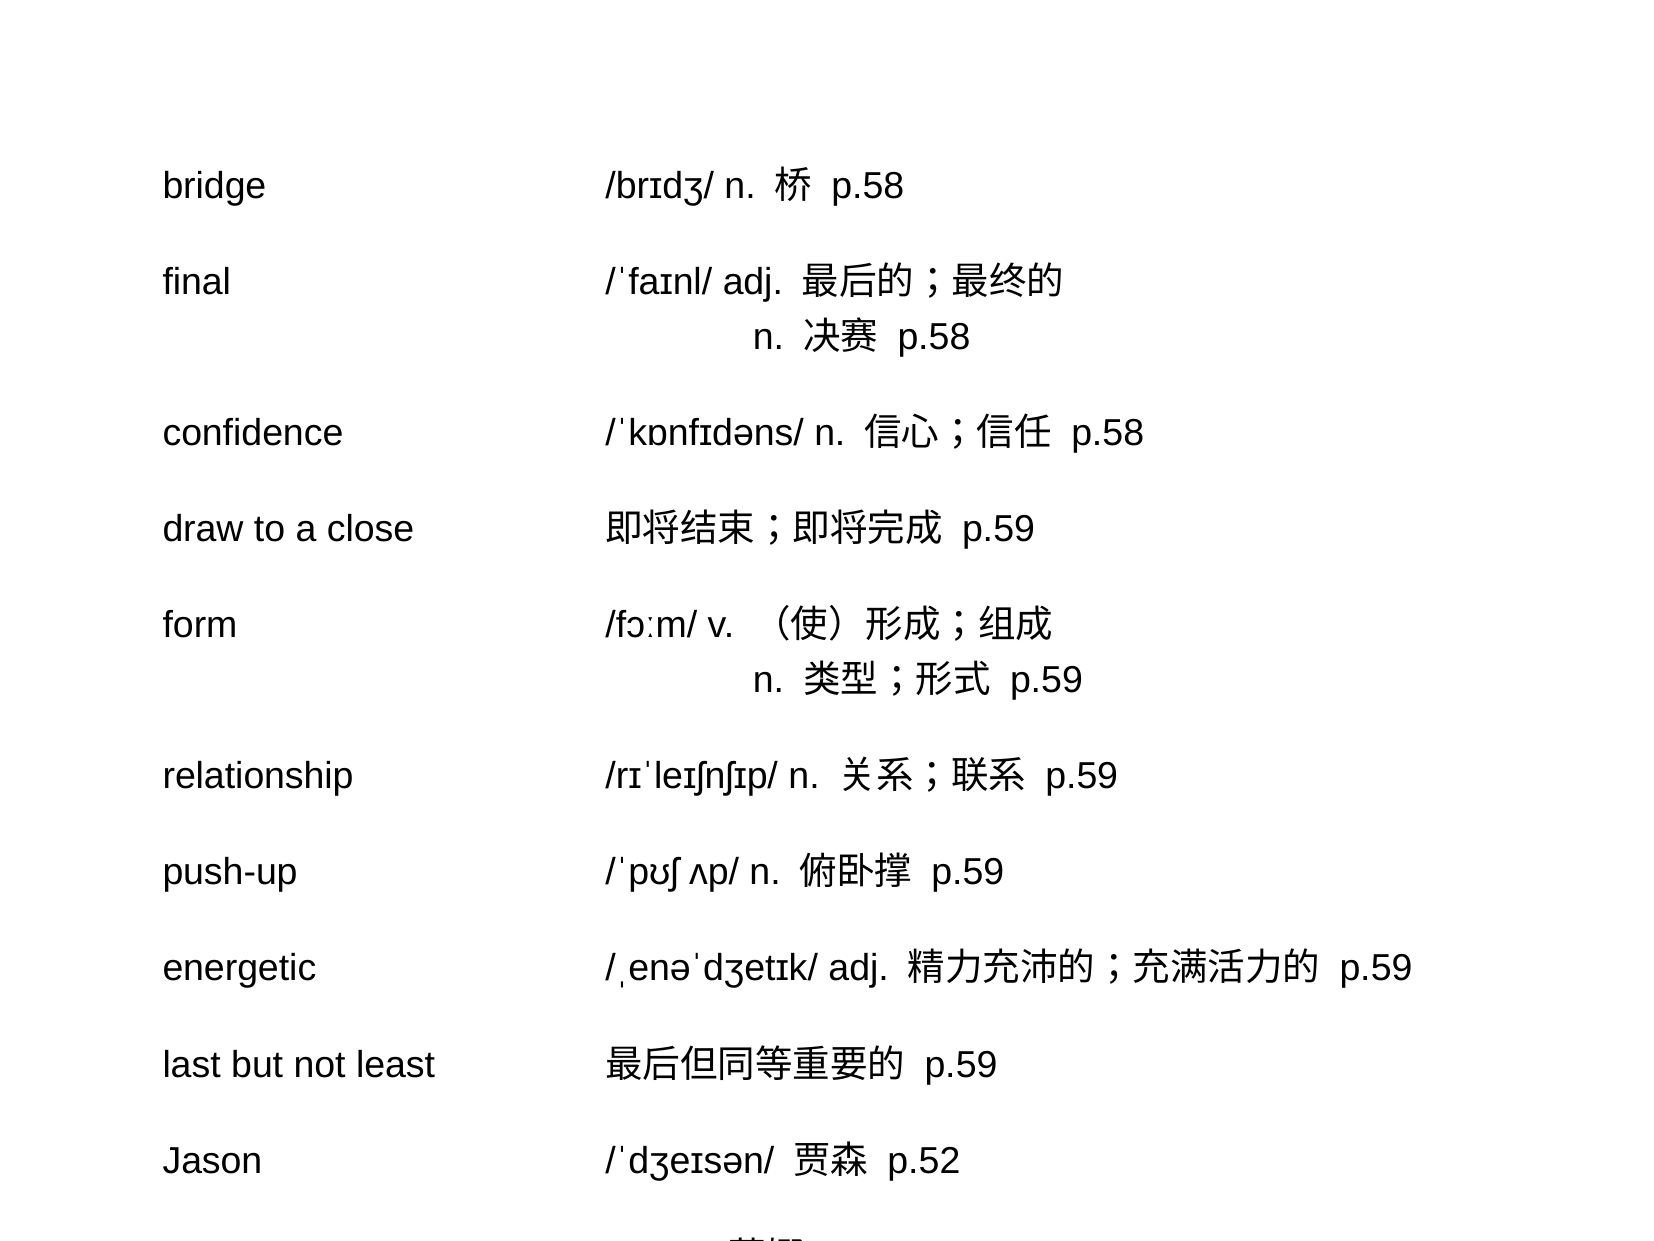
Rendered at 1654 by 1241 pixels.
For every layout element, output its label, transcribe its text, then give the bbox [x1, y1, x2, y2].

text_box bridge /brɪdʒ/ n. 桥 p.58 final /ˈfaɪnl/ adj. 最后的；最终的 n. 决赛 p.58 confidence /ˈkɒnfɪdəns/ n. 信心；信任 p.58 draw to a close 即将结束；即将完成 p.59 form /fɔːm/ v. （使）形成；组成 n. 类型；形式 p.59 relationship /rɪˈleɪʃnʃɪp/ n. 关系；联系 p.59 push-up /ˈpʊʃ ʌp/ n. 俯卧撑 p.59 energetic /ˌenəˈdʒetɪk/ adj. 精力充沛的；充满活力的 p.59 last but not least 最后但同等重要的 p.59 Jason /ˈdʒeɪsən/ 贾森 p.52 Tina /ˈtiːnə/ 蒂娜 p.52 [147, 147, 1536, 1130]
